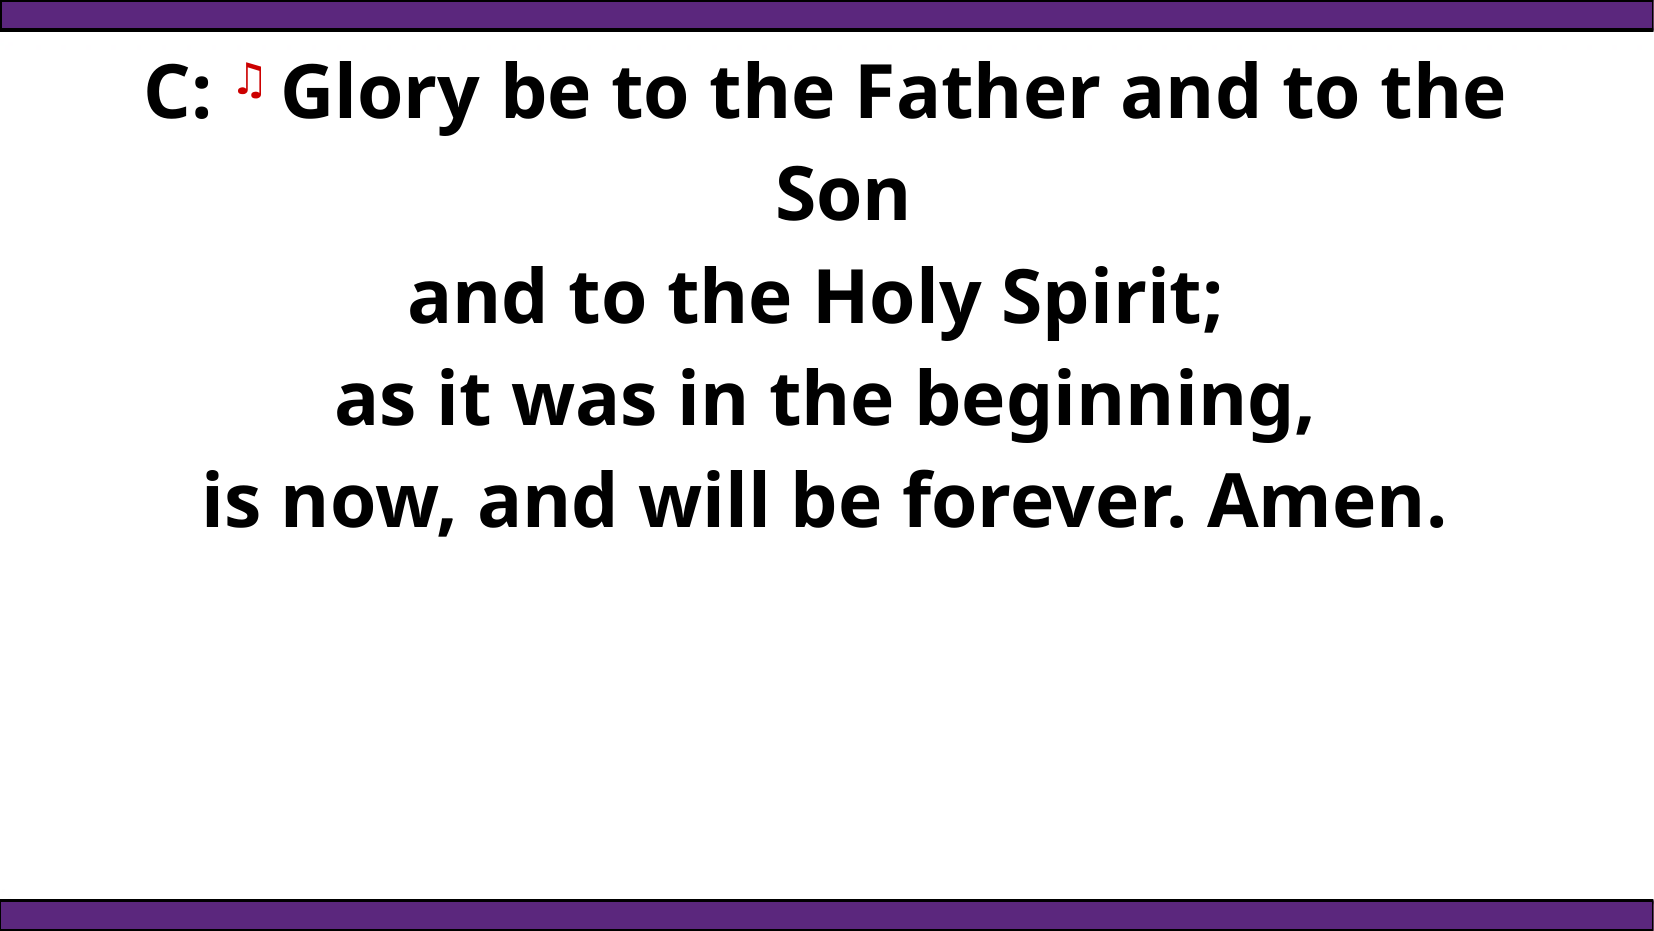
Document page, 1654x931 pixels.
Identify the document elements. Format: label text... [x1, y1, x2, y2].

text_box [0, 900, 1654, 931]
text_box C: ♫ Glory be to the Father and to the Son and to the Holy Spirit; as it was in the beginning, is now, and will be forever. Amen. [60, 30, 1591, 445]
text_box [0, 0, 1654, 31]
picture [0, 31, 1654, 900]
